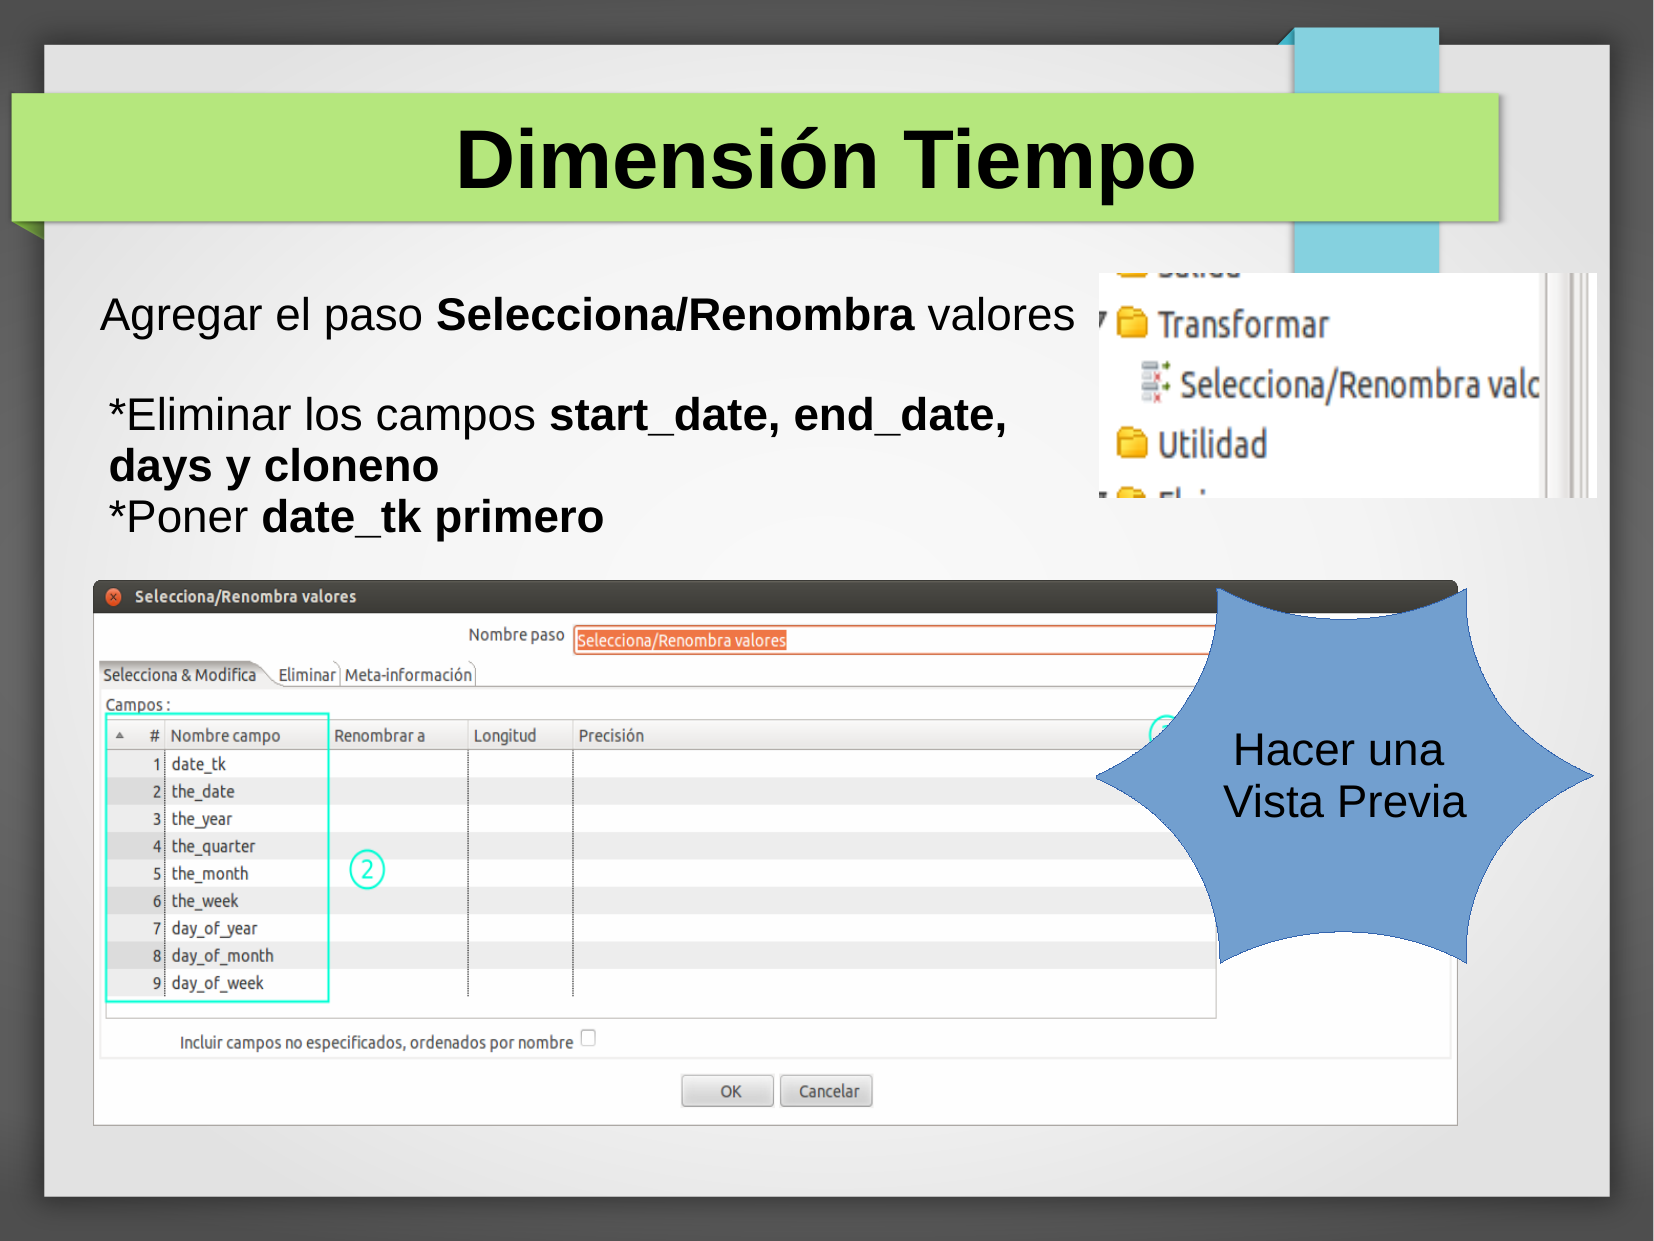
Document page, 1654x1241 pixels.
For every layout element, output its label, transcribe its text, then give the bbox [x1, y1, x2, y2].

text_box *Eliminar los campos start_date, end_date, days y cloneno *Poner date_tk primero [93, 381, 1036, 551]
title Dimensión Tiempo [70, 106, 1583, 213]
picture [0, 0, 1654, 1241]
text_box Agregar el paso Selecciona/Renombra valores [85, 281, 1091, 348]
text_box Hacer una Vista Previa [1096, 588, 1594, 964]
